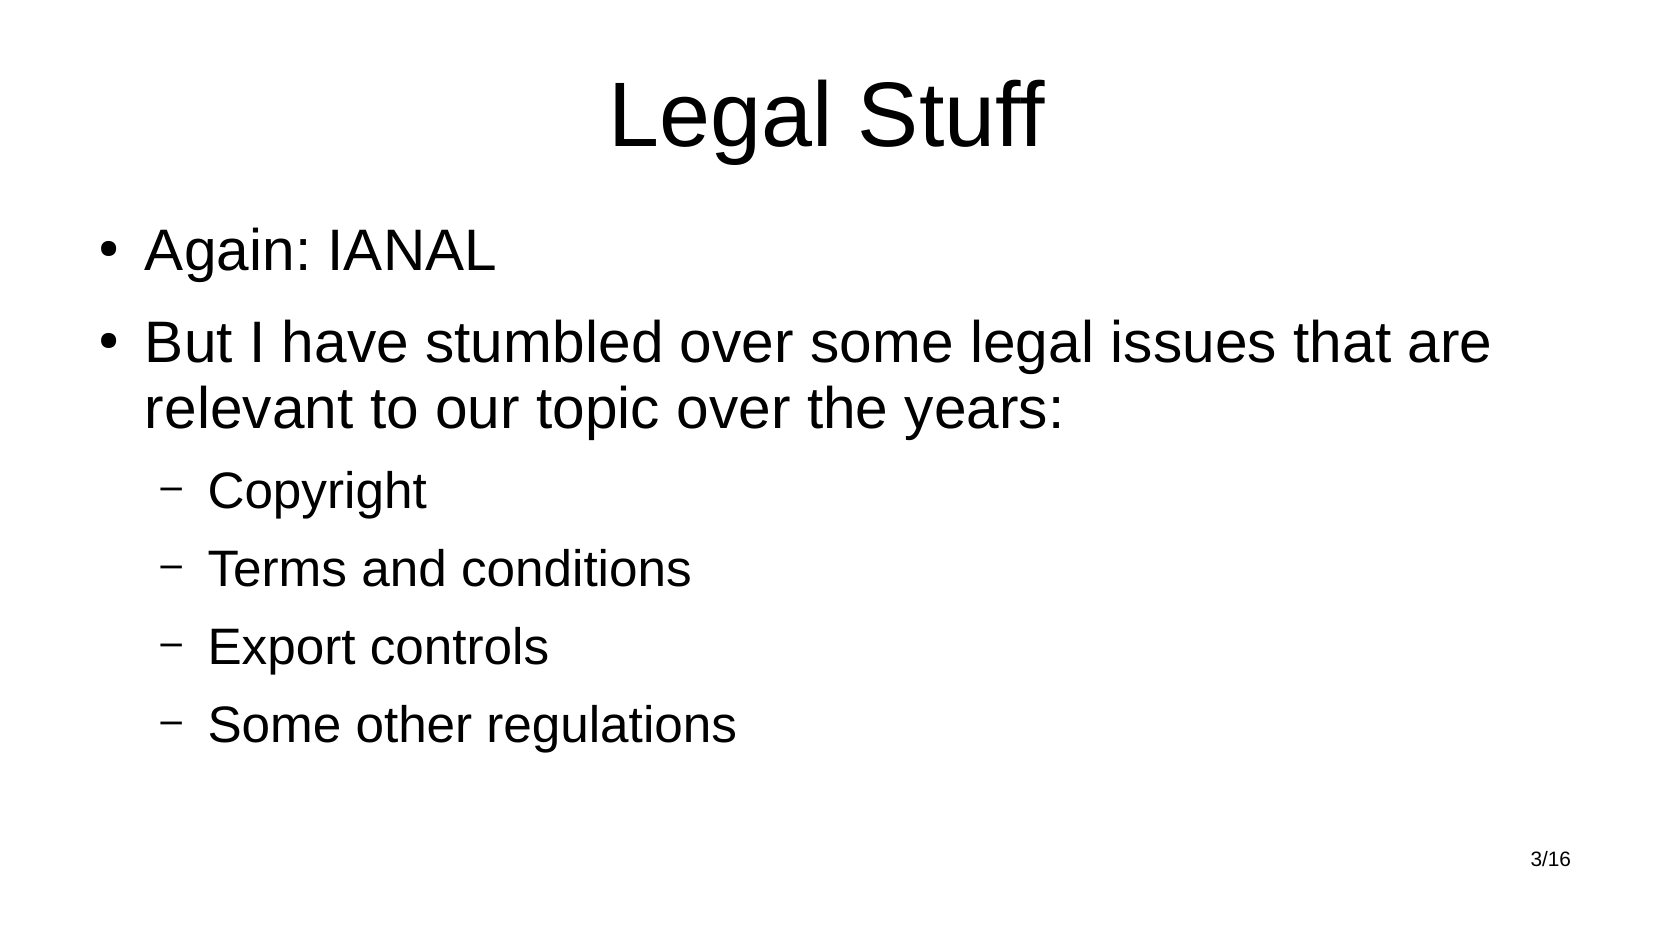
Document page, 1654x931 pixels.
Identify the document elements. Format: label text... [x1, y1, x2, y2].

list Again: IANAL But I have stumbled over some legal issues that are relevant to our topic over the years: Copyright Terms and conditions Export controls Some other regulations [82, 217, 1571, 758]
title Legal Stuff [82, 37, 1571, 193]
